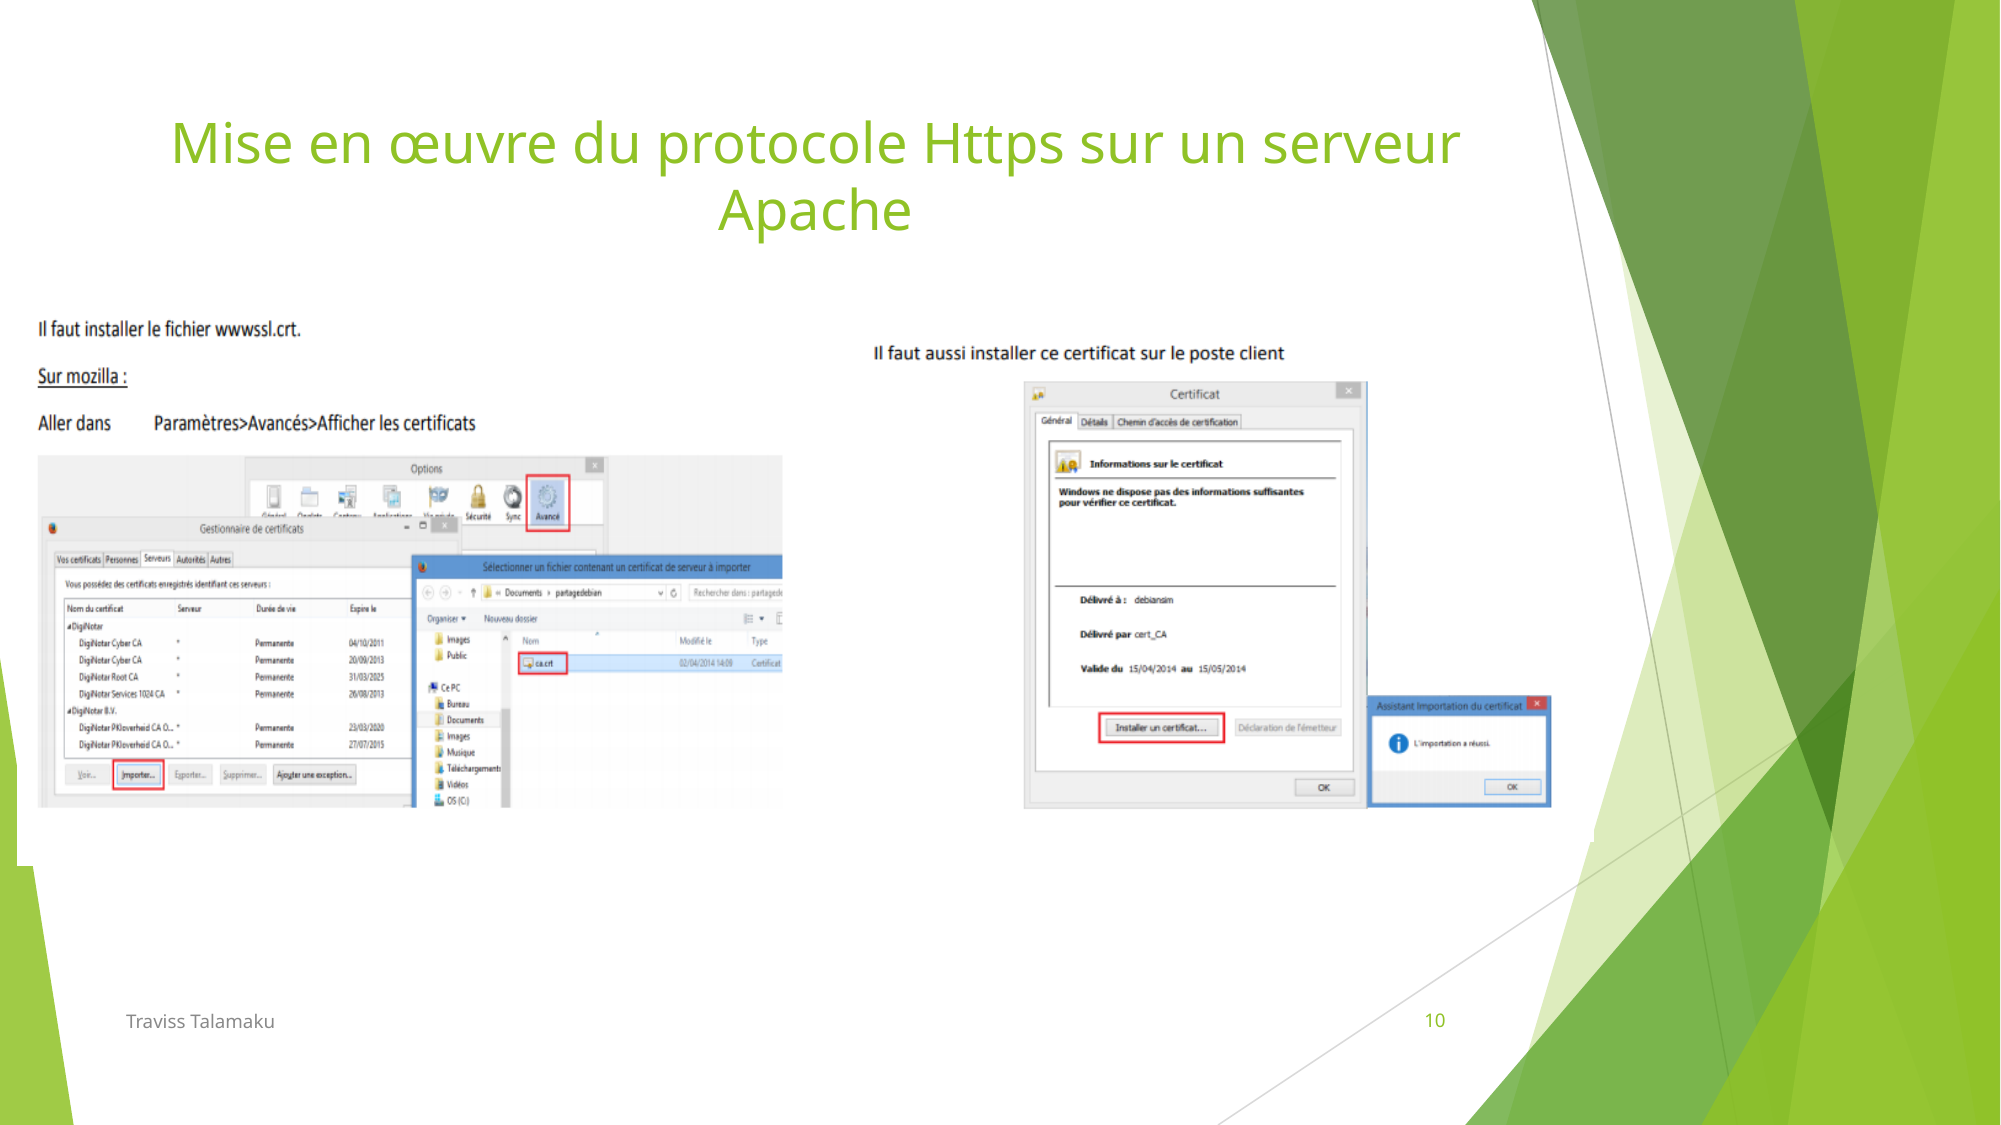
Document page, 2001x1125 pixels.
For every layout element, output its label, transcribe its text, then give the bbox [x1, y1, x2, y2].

text_box Traviss Talamaku [111, 991, 1145, 1051]
picture [17, 316, 817, 866]
picture [850, 339, 1594, 842]
title Mise en œuvre du protocole Https sur un serveur Apache [111, 99, 1522, 317]
text_box [1409, 991, 1522, 1051]
